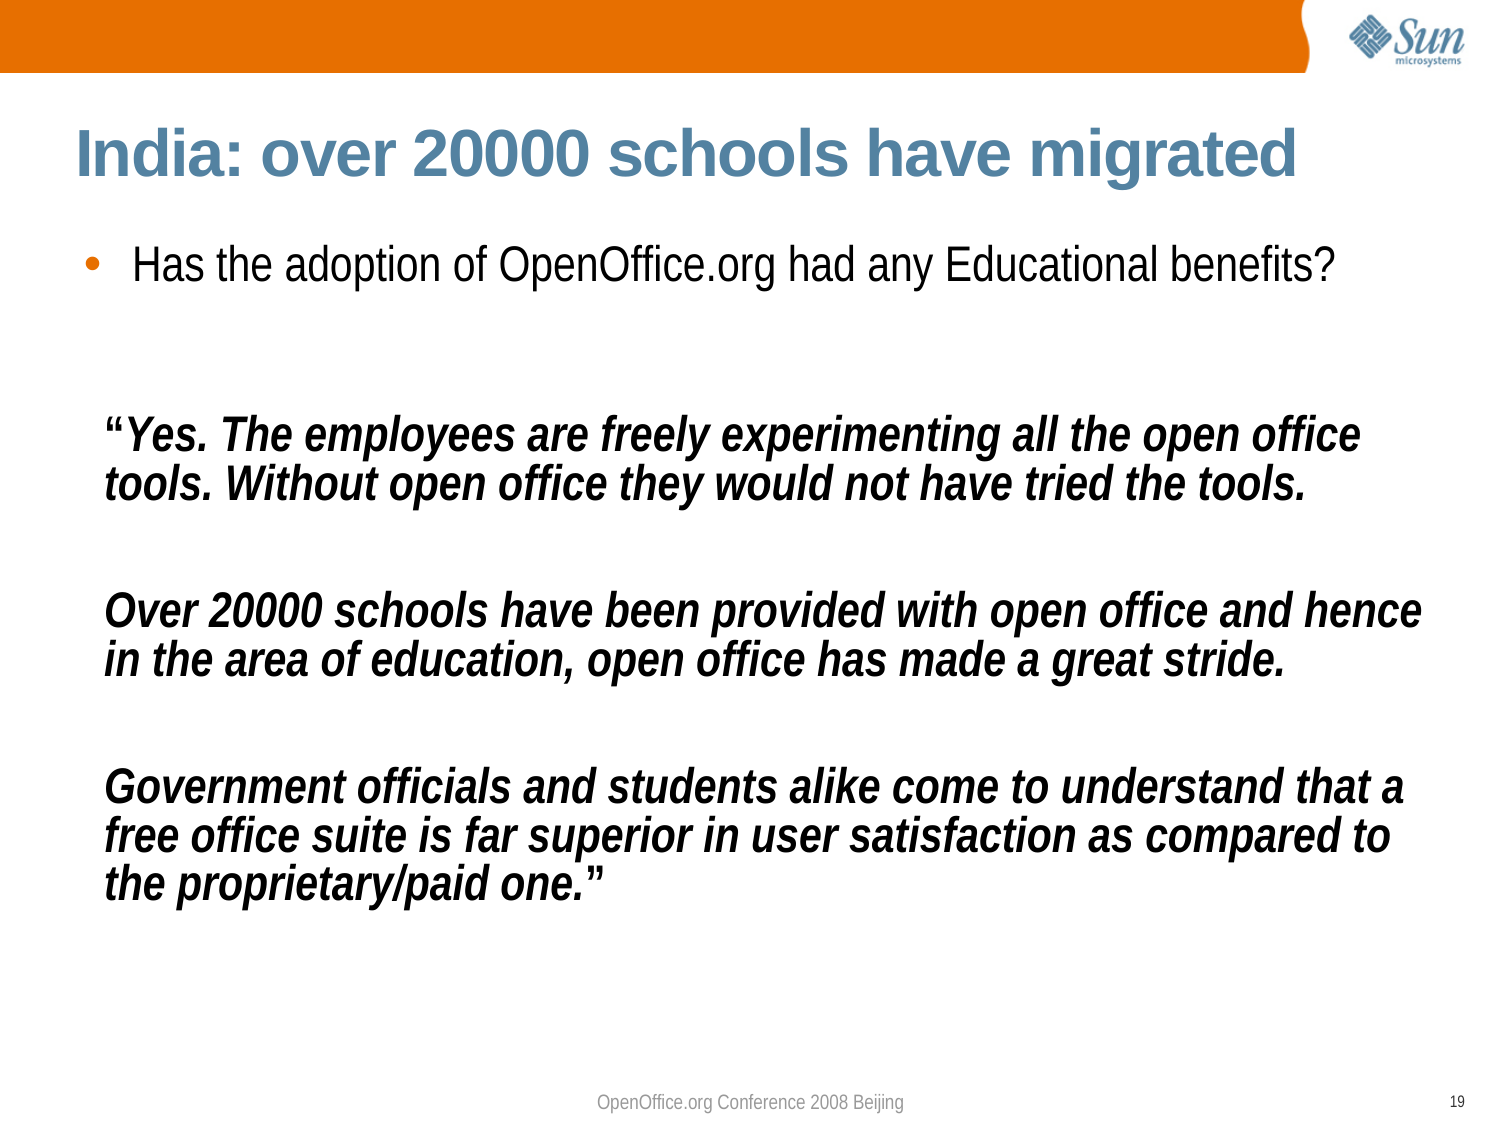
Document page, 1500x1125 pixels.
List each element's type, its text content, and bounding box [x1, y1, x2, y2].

text_box “Yes. The employees are freely experimenting all the open office tools. Without open office they would not have tried the tools. Over 20000 schools have been provided with open office and hence in the area of education, open office has made a great stride. Government officials and students alike come to understand that a free office suite is far superior in user satisfaction as compared to the proprietary/paid one.” [104, 412, 1428, 912]
list Has the adoption of OpenOffice.org had any Educational benefits? [64, 243, 1401, 380]
title India: over 20000 schools have migrated [75, 123, 1437, 227]
picture [0, 0, 1500, 73]
